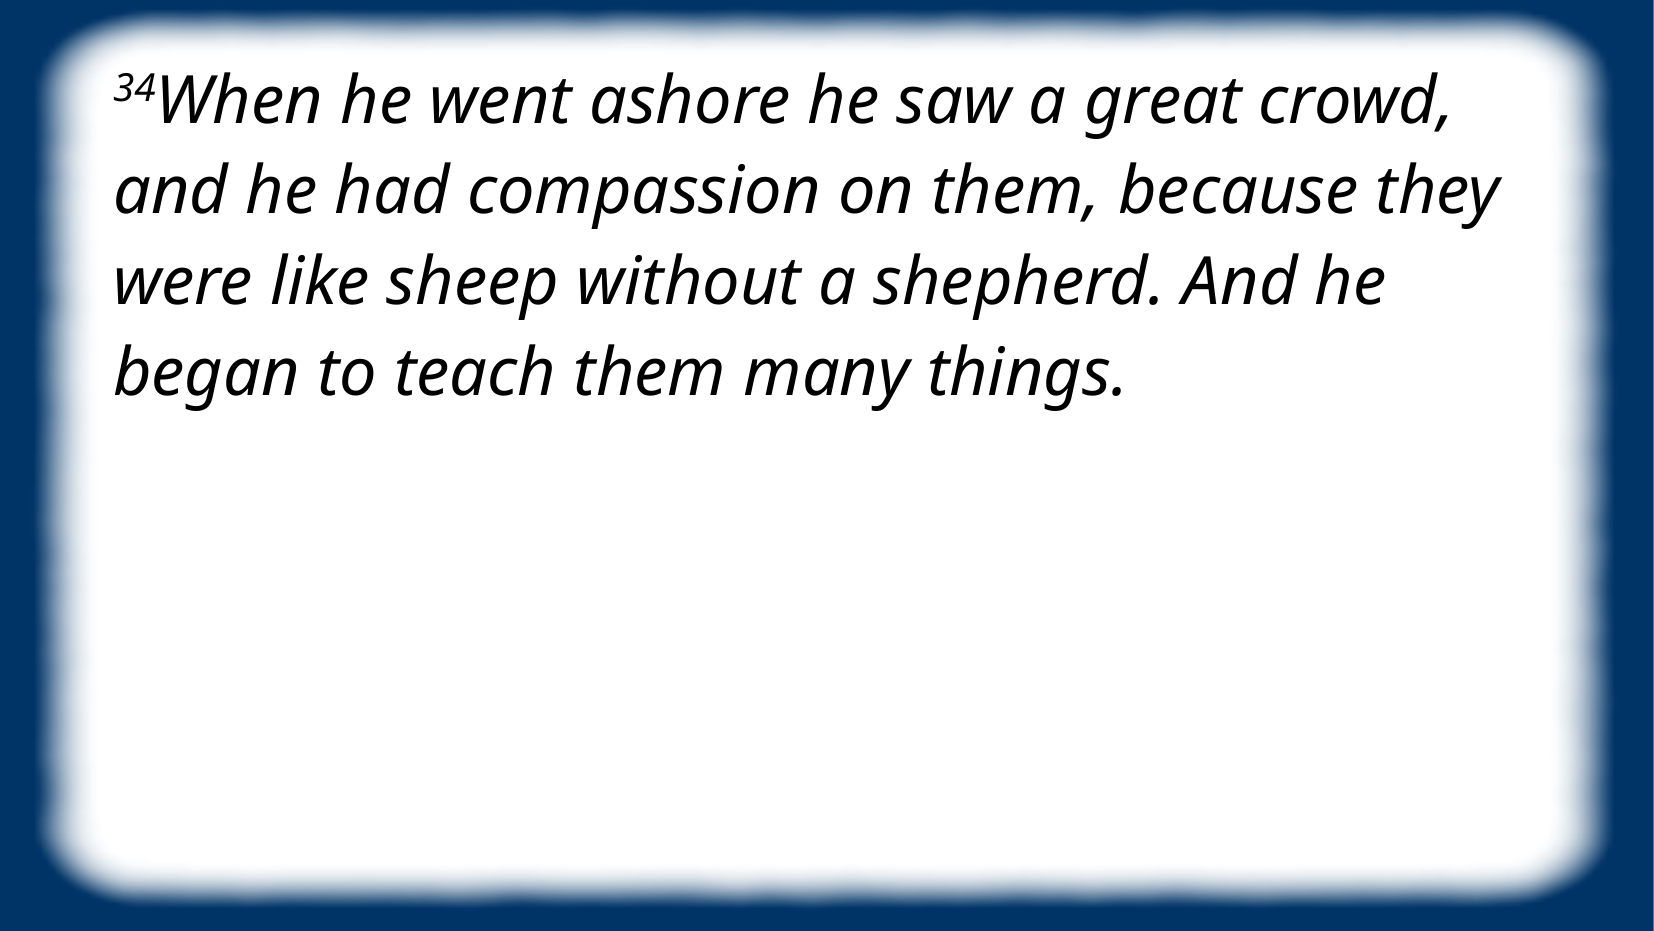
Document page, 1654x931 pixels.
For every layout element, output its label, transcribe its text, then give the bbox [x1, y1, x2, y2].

picture [0, 0, 1654, 931]
text_box 34When he went ashore he saw a great crowd, and he had compassion on them, because they were like sheep without a shepherd. And he began to teach them many things. [98, 44, 1539, 415]
